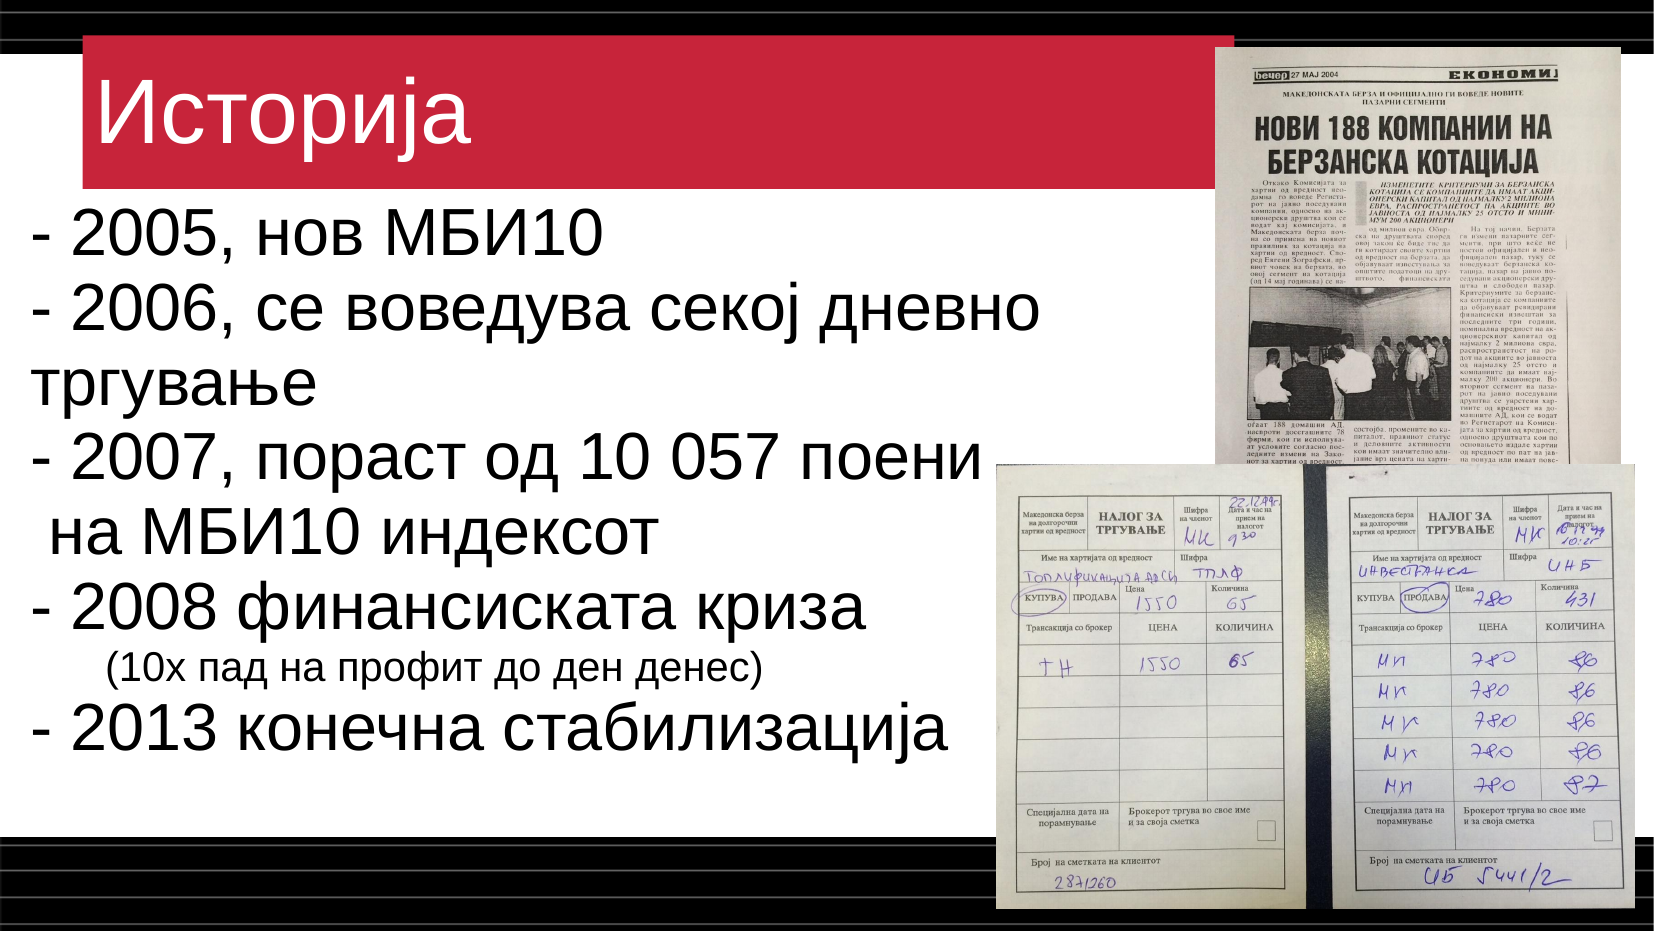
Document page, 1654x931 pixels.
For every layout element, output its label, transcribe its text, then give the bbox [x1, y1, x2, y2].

title Историја [82, 35, 1235, 189]
picture [0, 0, 1654, 931]
subtitle - 2005, нов МБИ10 - 2006, се воведува секој дневно тргување - 2007, пораст од 10 057 поени на МБИ10 индексот - 2008 финансиската криза (10х пад на профит до ден денес) - 2013 конечна стабилизација [30, 195, 1201, 783]
